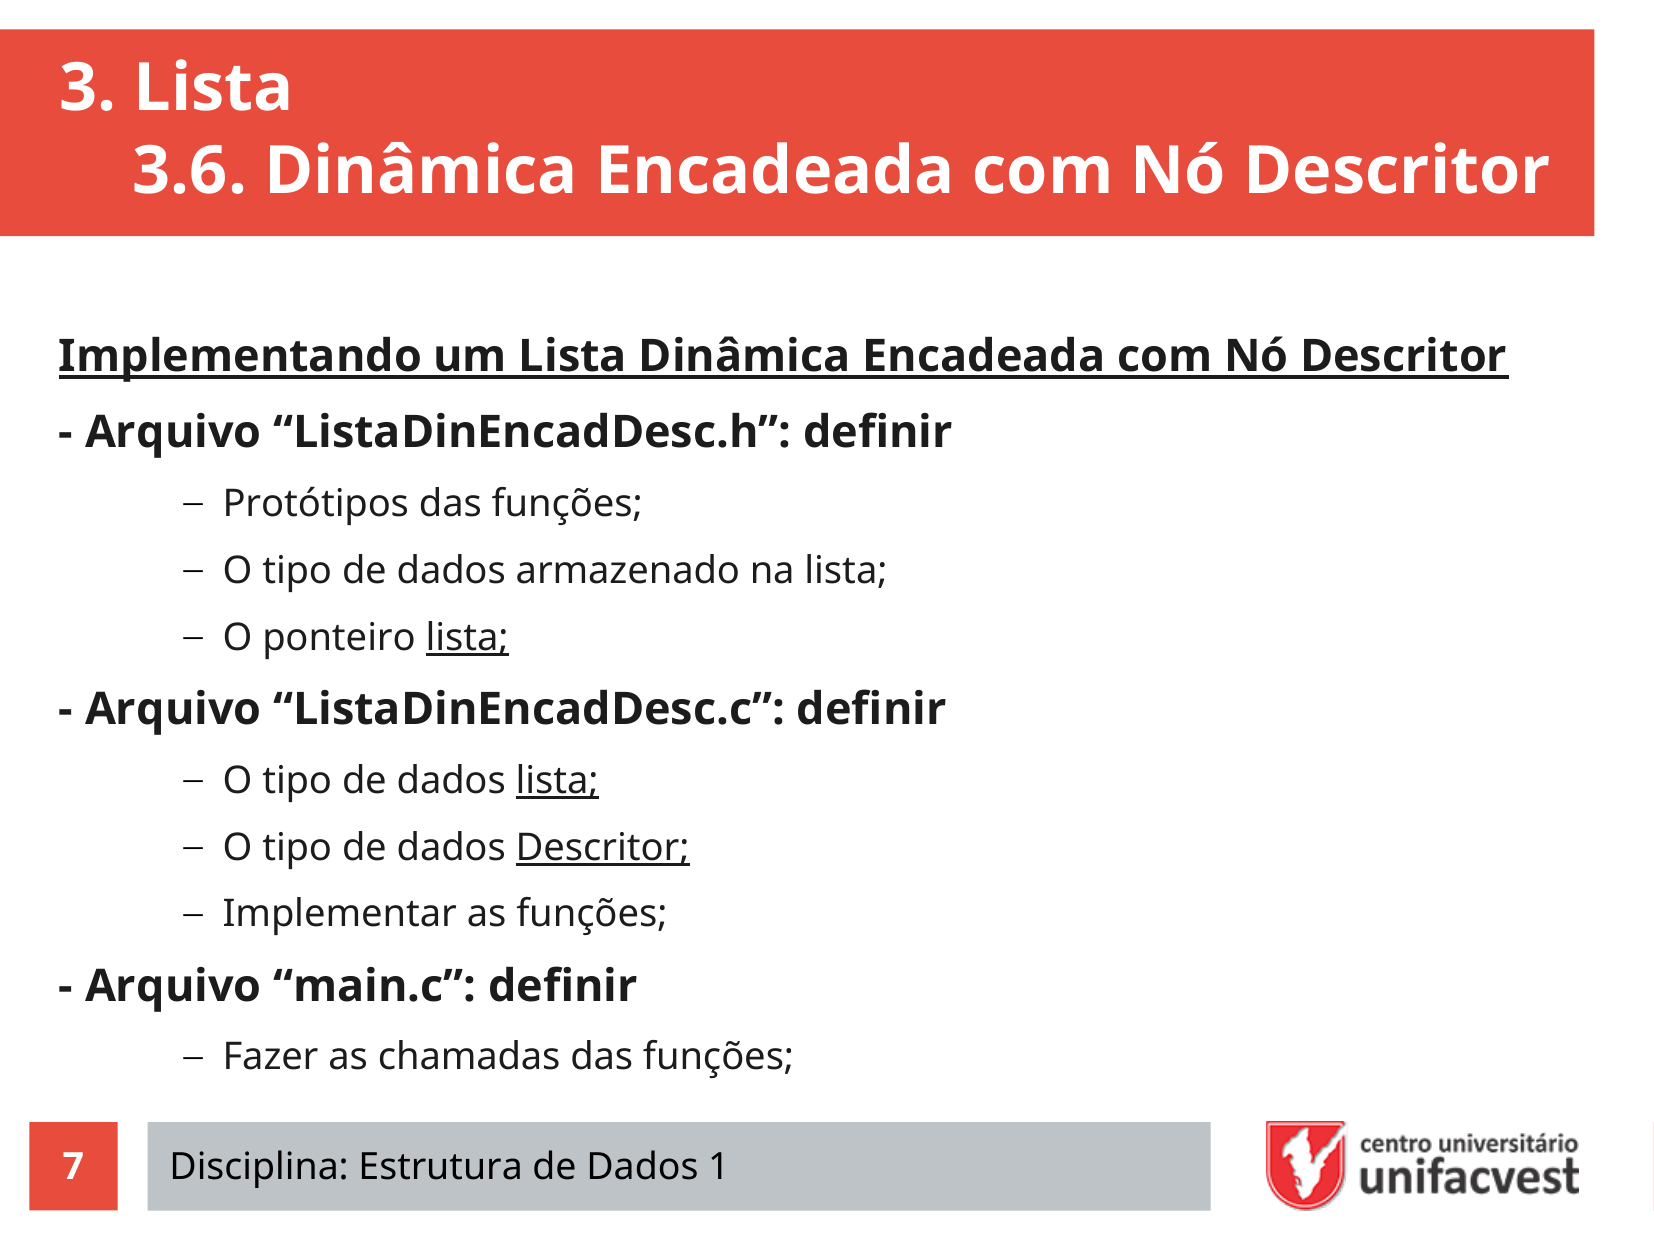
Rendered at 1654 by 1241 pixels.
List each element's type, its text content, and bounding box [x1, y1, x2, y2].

picture [1266, 1121, 1579, 1211]
title 3. Lista 3.6. Dinâmica Encadeada com Nó Descritor [59, 59, 1595, 207]
text_box Disciplina: Estrutura de Dados 1 [154, 1132, 1205, 1196]
text_box [1238, 1120, 1654, 1212]
list Implementando um Lista Dinâmica Encadeada com Nó Descritor - Arquivo “ListaDinEncadDesc.h”: definir Protótipos das funções; O tipo de dados armazenado na lista; O ponteiro lista; - Arquivo “ListaDinEncadDesc.c”: definir O tipo de dados lista; O tipo de dados Descritor; Implementar as funções; - Arquivo “main.c”: definir Fazer as chamadas das funções; [59, 324, 1566, 1093]
